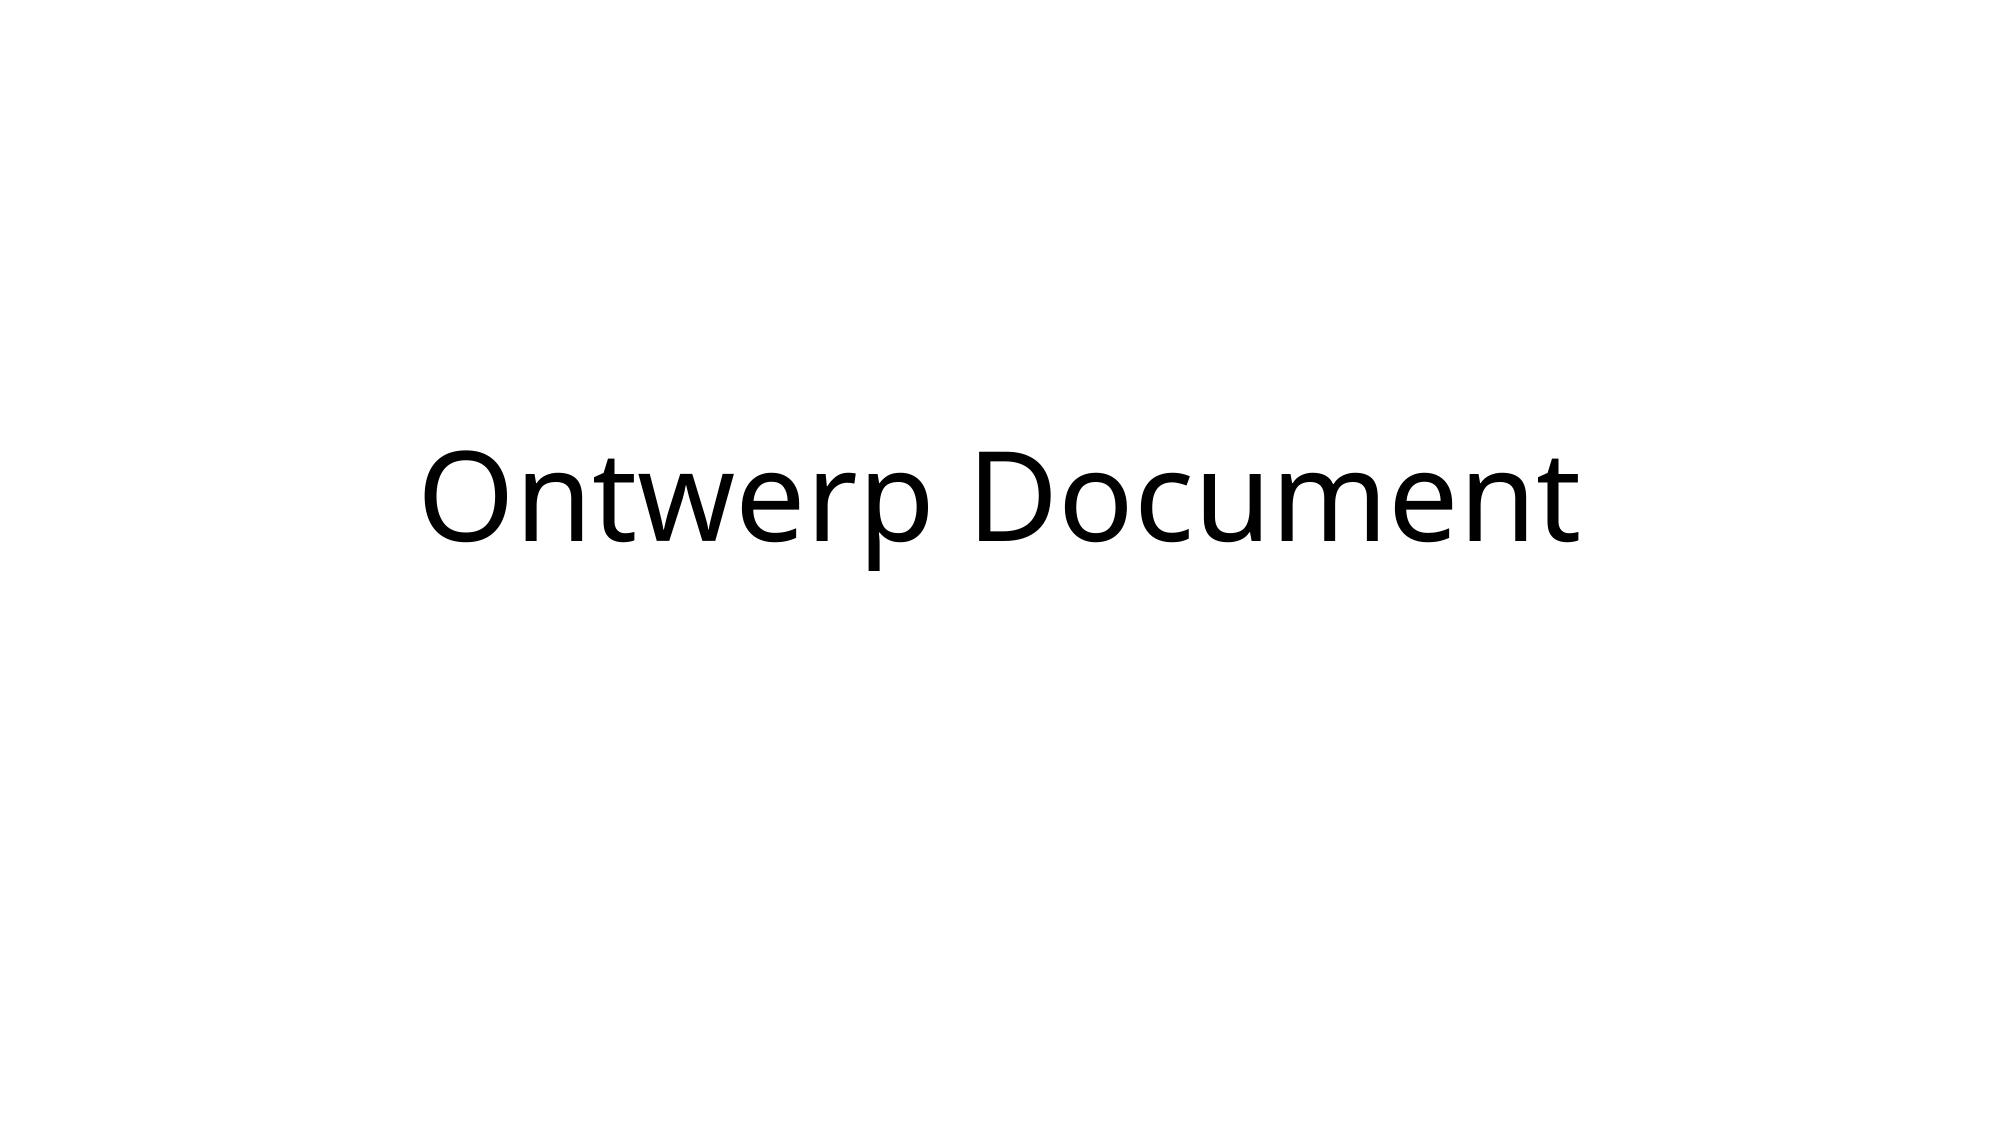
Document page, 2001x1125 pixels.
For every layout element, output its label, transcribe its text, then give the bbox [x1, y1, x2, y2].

title Ontwerp Document [249, 184, 1750, 576]
